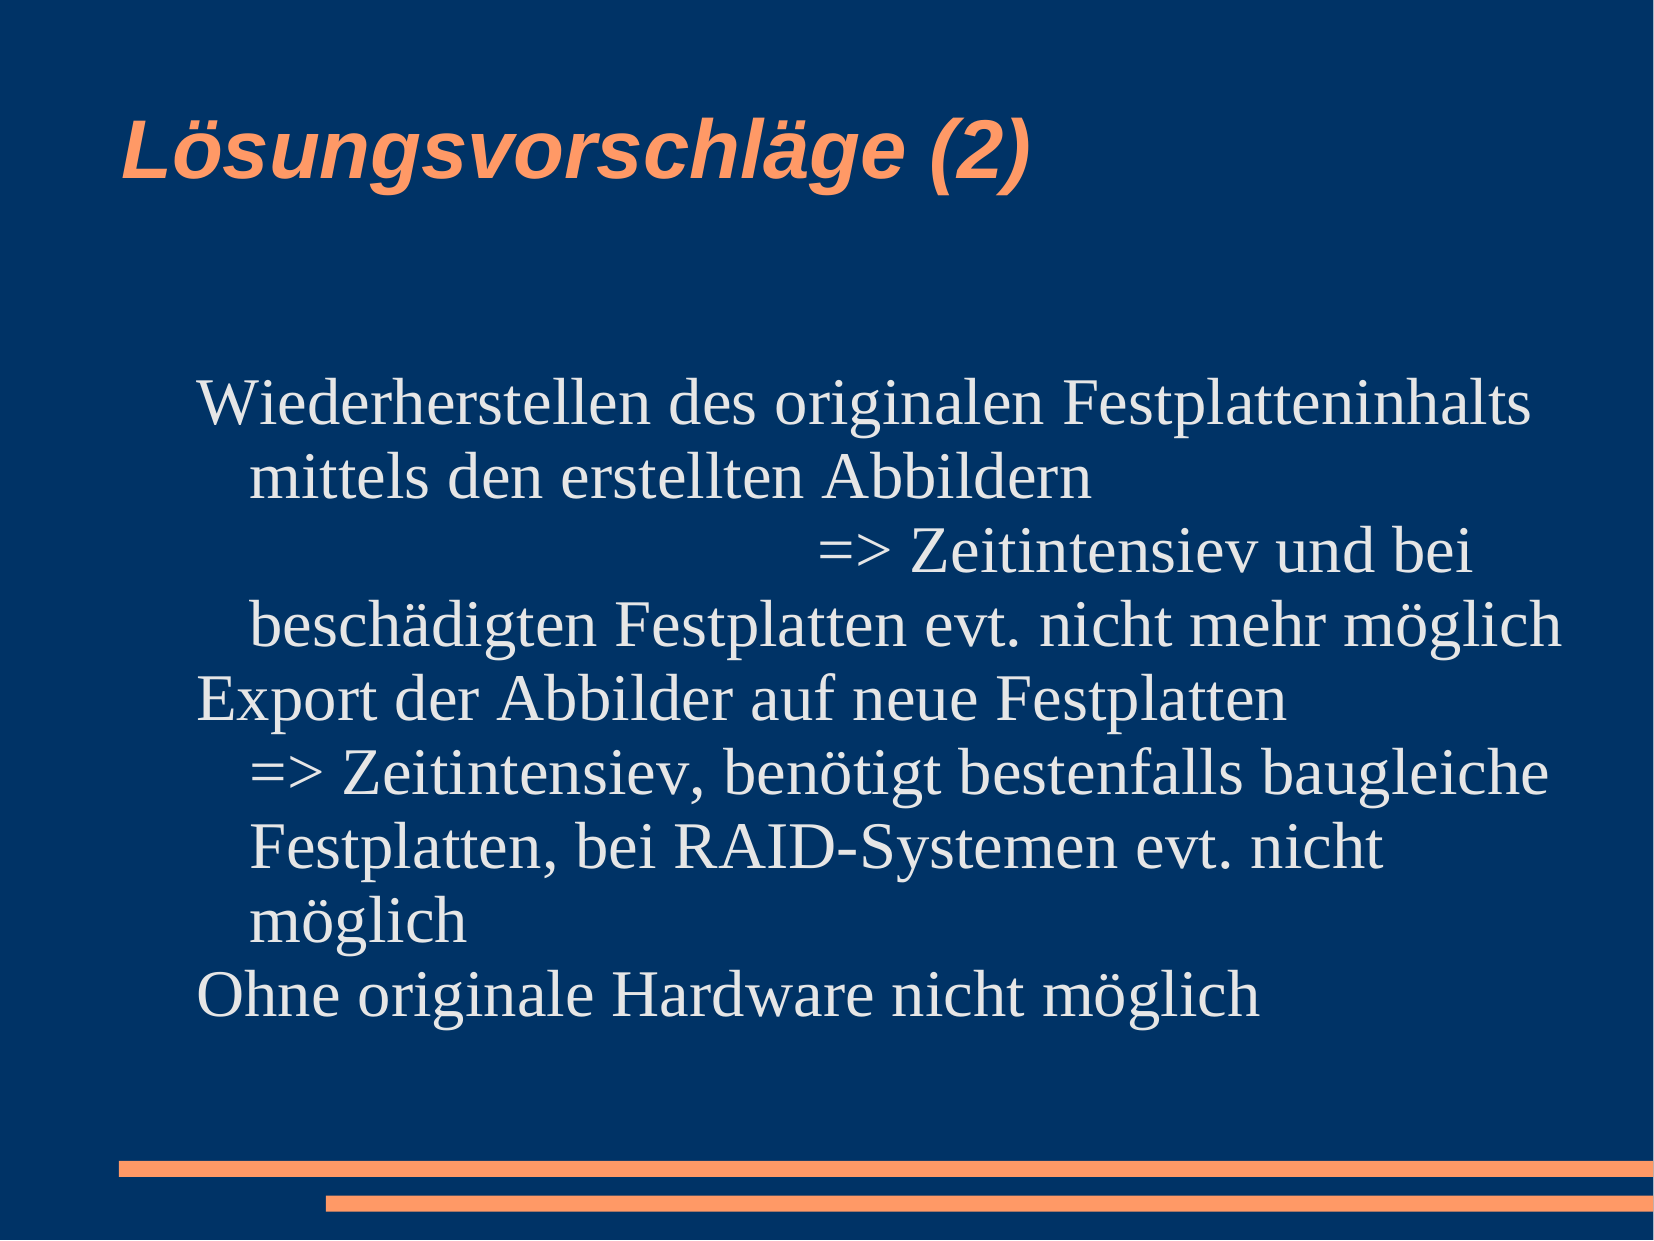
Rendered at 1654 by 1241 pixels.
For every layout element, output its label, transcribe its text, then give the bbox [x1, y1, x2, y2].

list Wiederherstellen des originalen Festplatteninhalts mittels den erstellten Abbildern => Zeitintensiev und bei beschädigten Festplatten evt. nicht mehr möglich Export der Abbilder auf neue Festplatten => Zeitintensiev, benötigt bestenfalls baugleiche Festplatten, bei RAID-Systemen evt. nicht möglich Ohne originale Hardware nicht möglich [178, 364, 1570, 1147]
title Lösungsvorschläge (2) [121, 46, 1534, 254]
